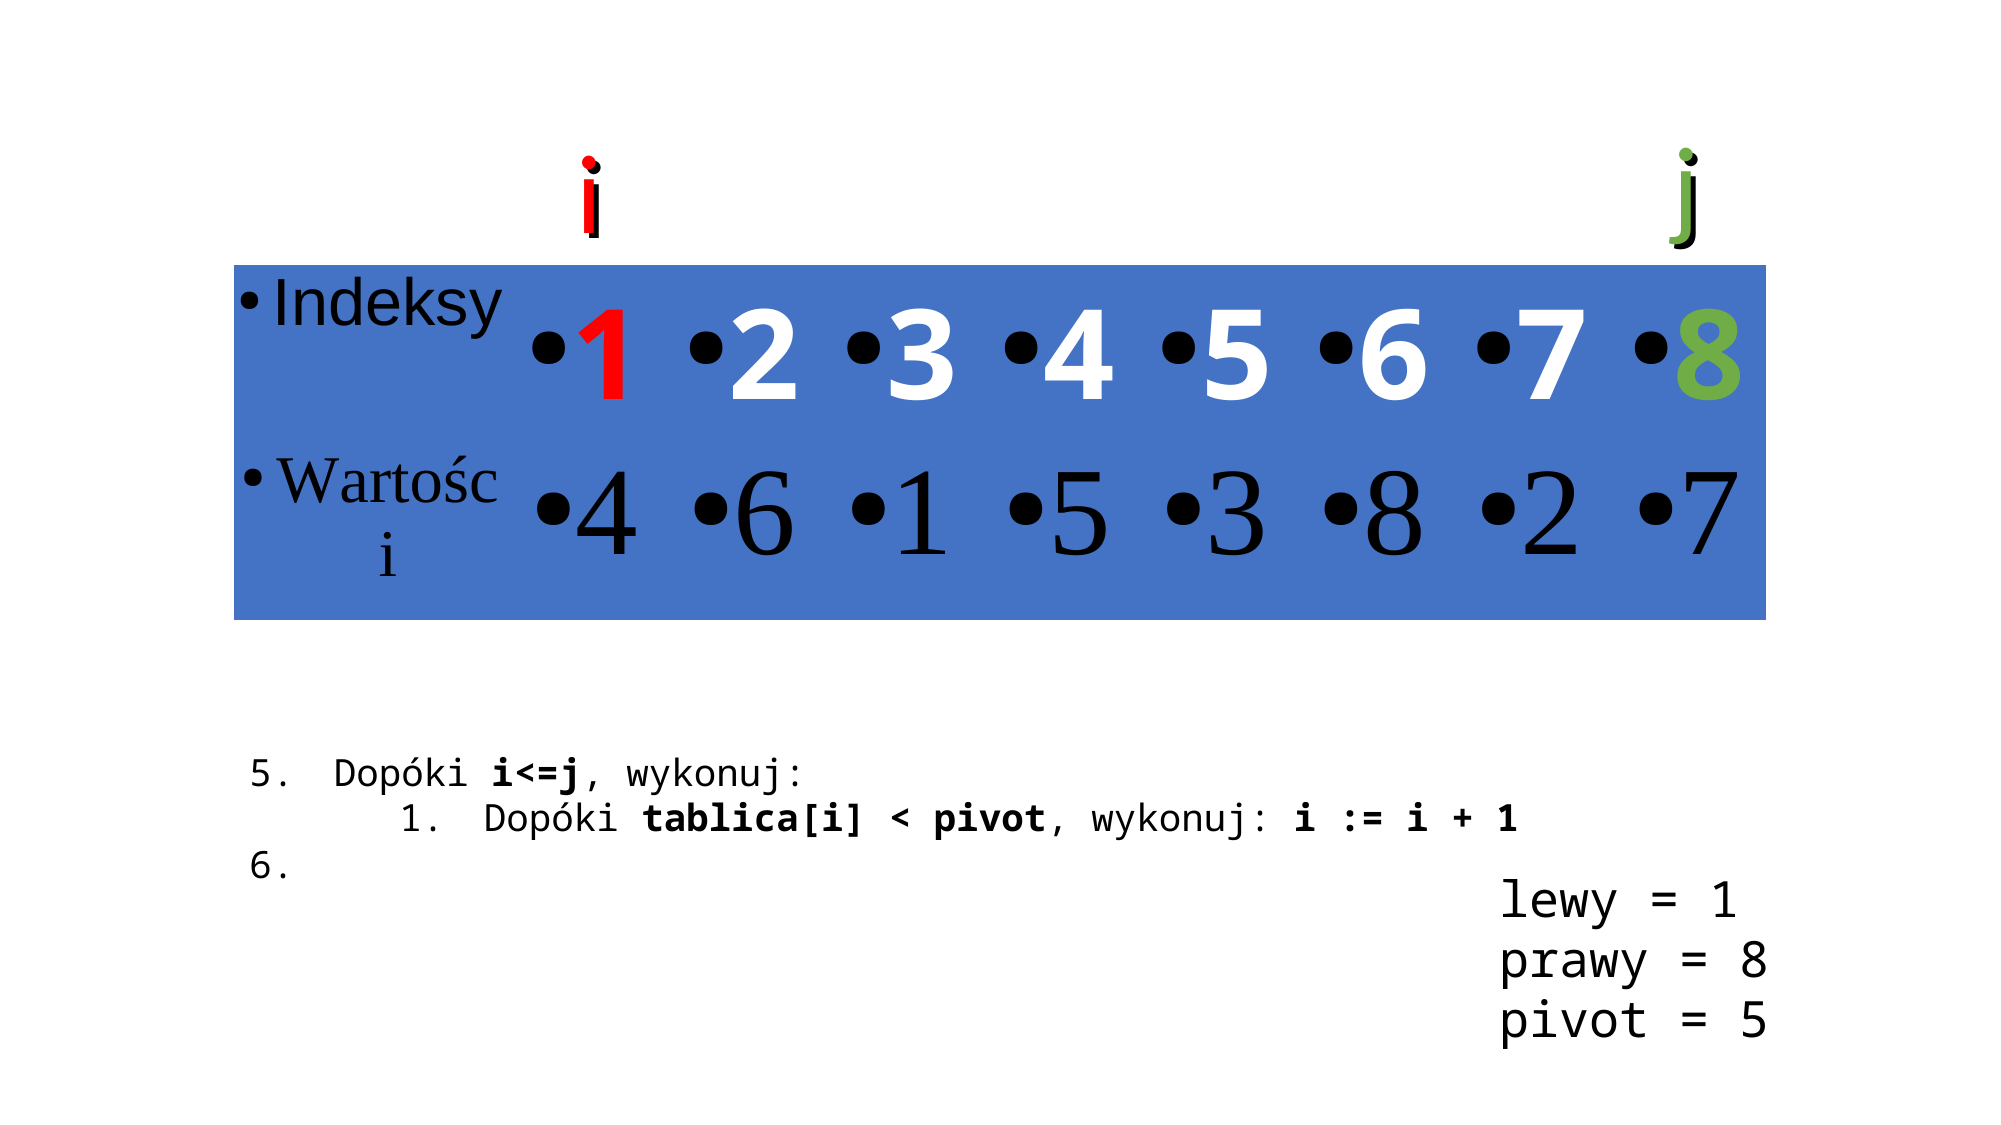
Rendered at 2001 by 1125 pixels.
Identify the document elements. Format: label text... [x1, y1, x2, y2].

text_box i [561, 114, 617, 264]
table_cell 6 [663, 443, 821, 620]
text_box j [1658, 106, 1715, 256]
table_header Indeksy [234, 265, 506, 443]
table_header 5 [1136, 265, 1293, 443]
table_cell 2 [1451, 443, 1608, 620]
table_header 3 [821, 265, 978, 443]
table_cell 8 [1293, 443, 1451, 620]
table_header 2 [663, 265, 821, 443]
table_header 7 [1451, 265, 1608, 443]
table_cell 5 [978, 443, 1136, 620]
text_box Dopóki i<=j, wykonuj: Dopóki tablica[i] < pivot, wykonuj: i := i + 1 [234, 740, 1382, 893]
table_header 8 [1608, 265, 1766, 443]
table_cell 1 [821, 443, 978, 620]
table_cell Wartości [234, 443, 506, 620]
table_header 1 [506, 265, 663, 443]
table_cell 3 [1136, 443, 1293, 620]
table_header 4 [978, 265, 1136, 443]
text_box lewy = 1 prawy = 8 pivot = 5 [1484, 859, 1766, 1057]
table_cell 7 [1608, 443, 1766, 620]
table_header 6 [1293, 265, 1451, 443]
table_cell 4 [506, 443, 663, 620]
